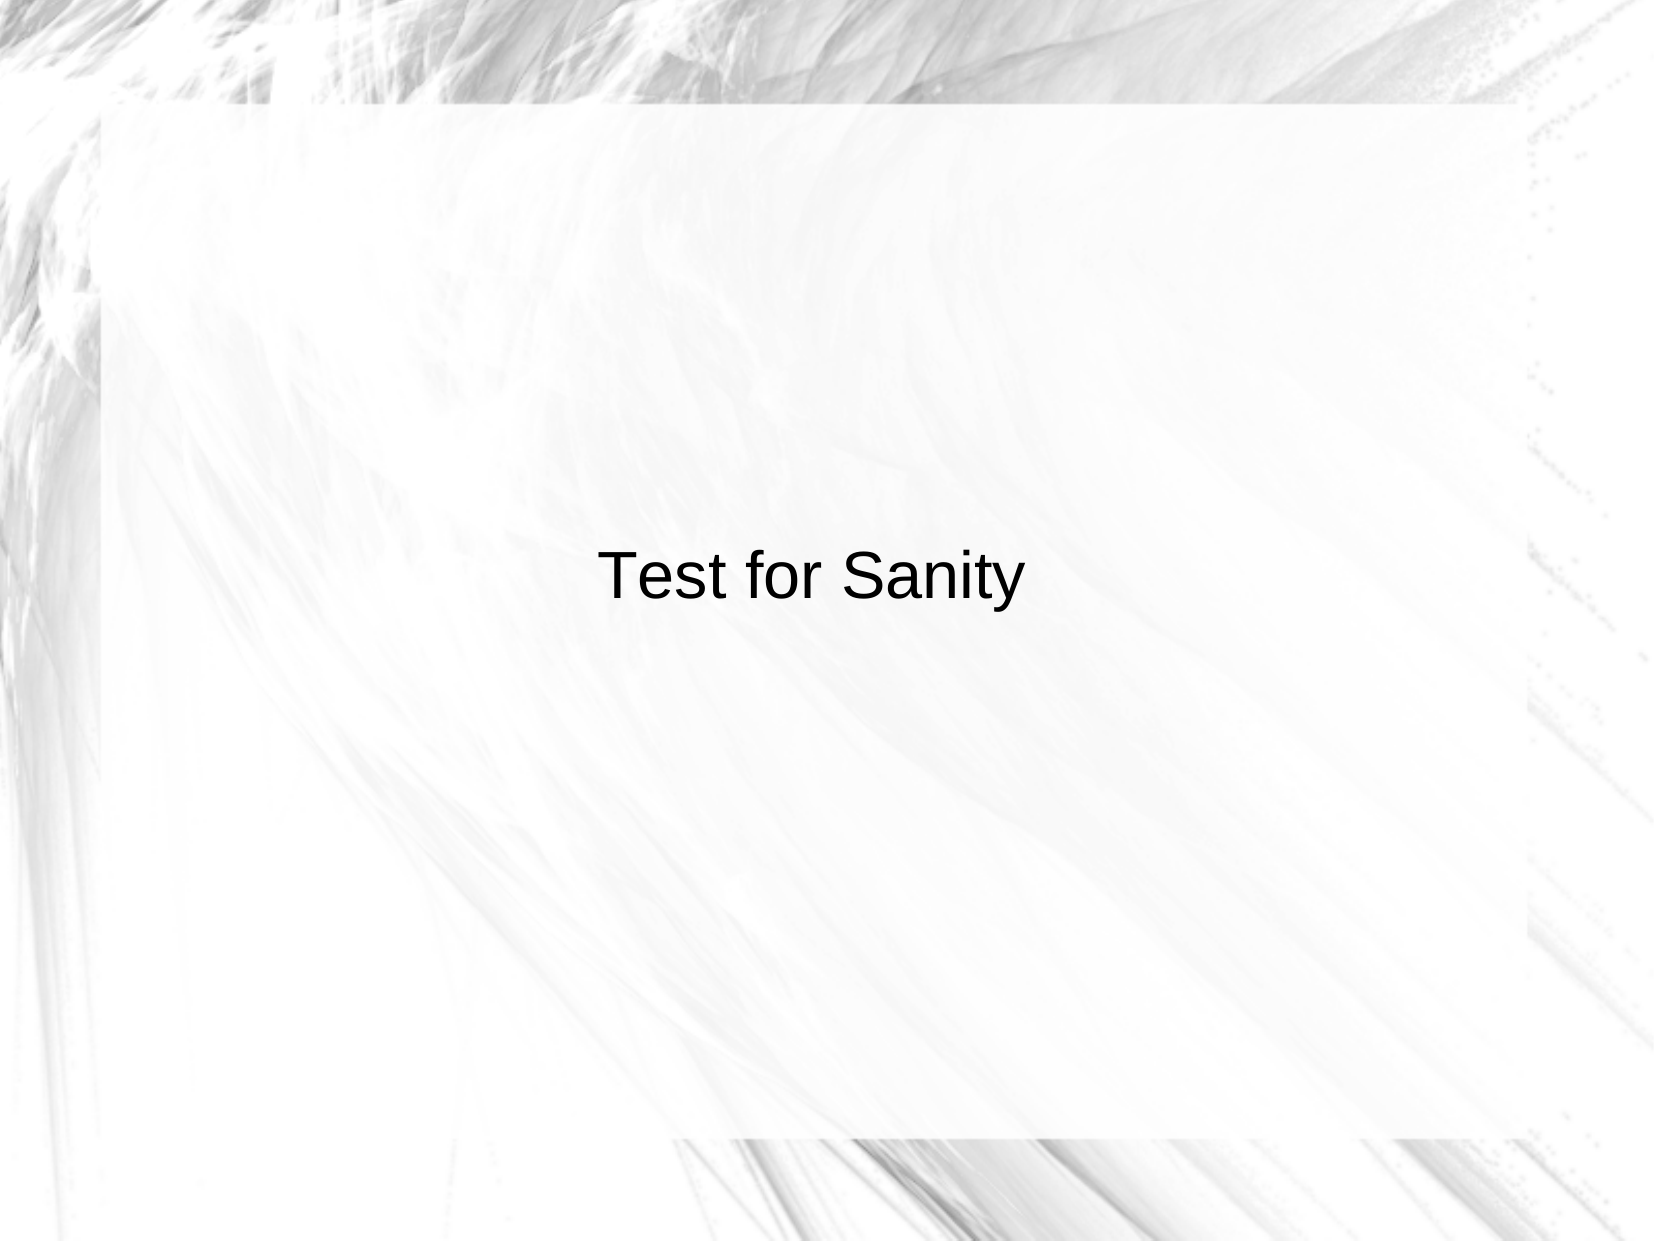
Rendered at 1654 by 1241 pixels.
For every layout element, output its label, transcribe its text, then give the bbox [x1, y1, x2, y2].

picture [0, 0, 1654, 1241]
subtitle Test for Sanity [118, 112, 1506, 1039]
